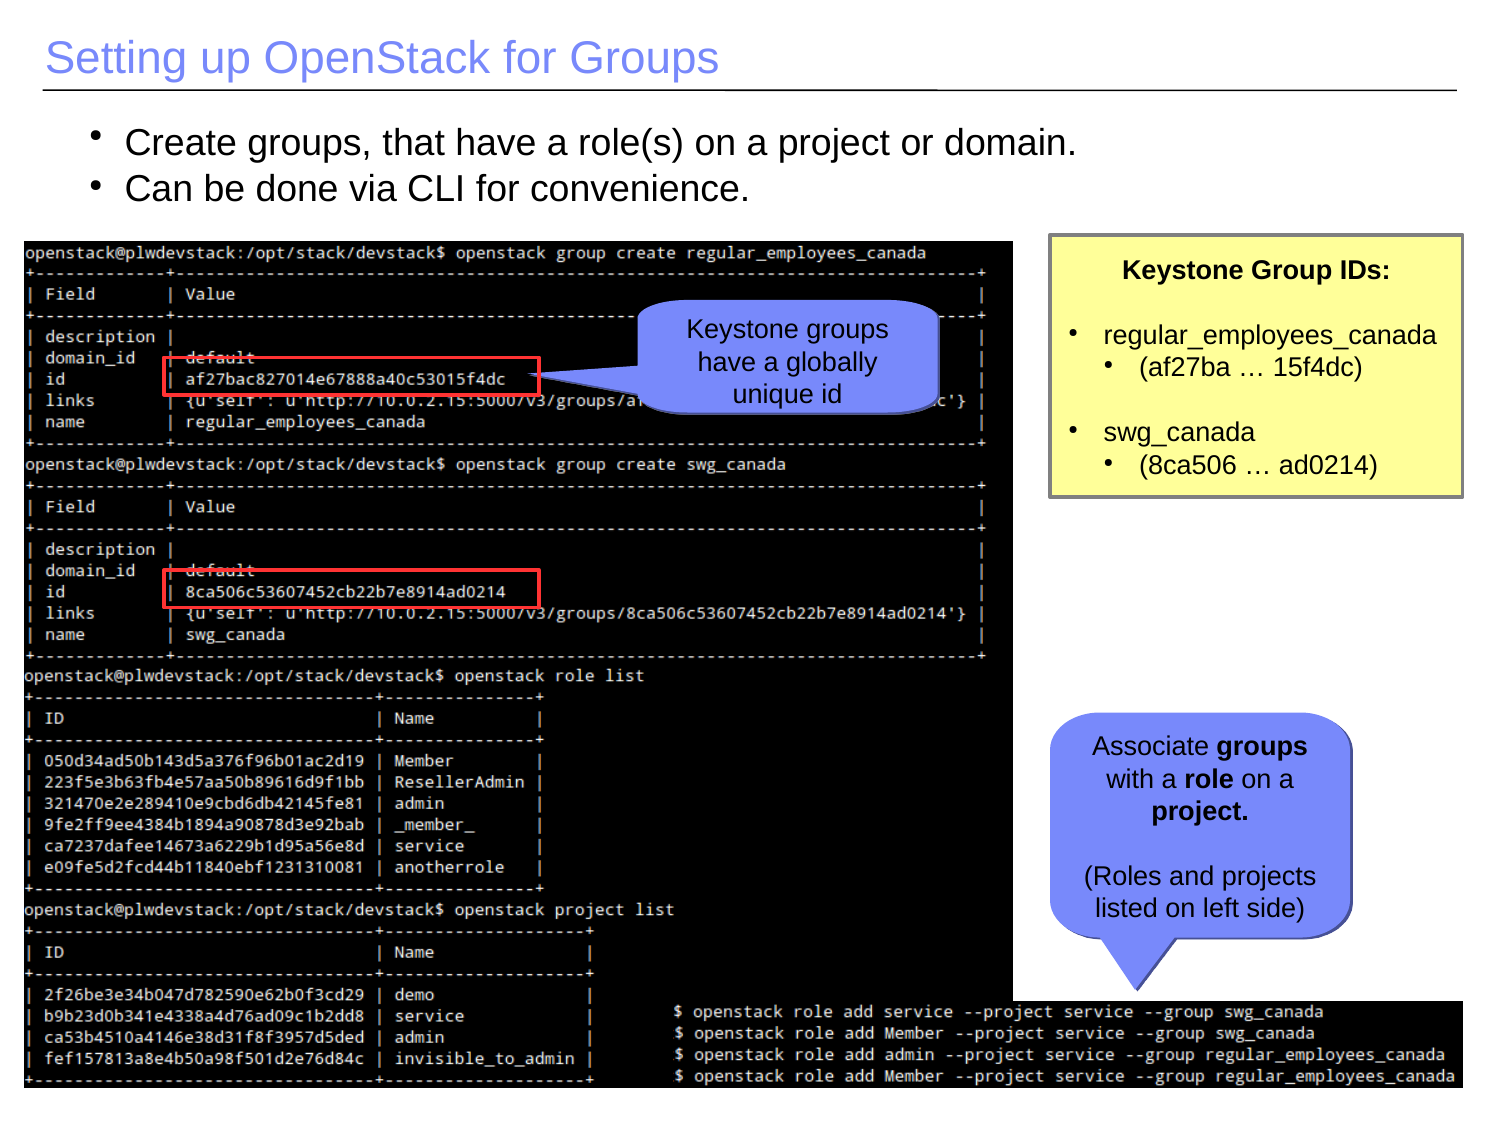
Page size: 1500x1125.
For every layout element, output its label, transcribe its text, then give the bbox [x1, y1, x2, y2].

text_box Associate groups with a role on a project. (Roles and projects listed on left side) [1050, 712, 1351, 990]
text_box Create groups, that have a role(s) on a project or domain. Can be done via CLI for convenience. [38, 101, 1500, 218]
text_box Keystone groups have a globally unique id [541, 299, 938, 413]
text_box Setting up OpenStack for Groups [29, 26, 1456, 92]
picture [24, 241, 1463, 1088]
text_box Keystone Group IDs: regular_employees_canada (af27ba … 15f4dc) swg_canada (8ca506 … ad0214) [1050, 234, 1463, 498]
